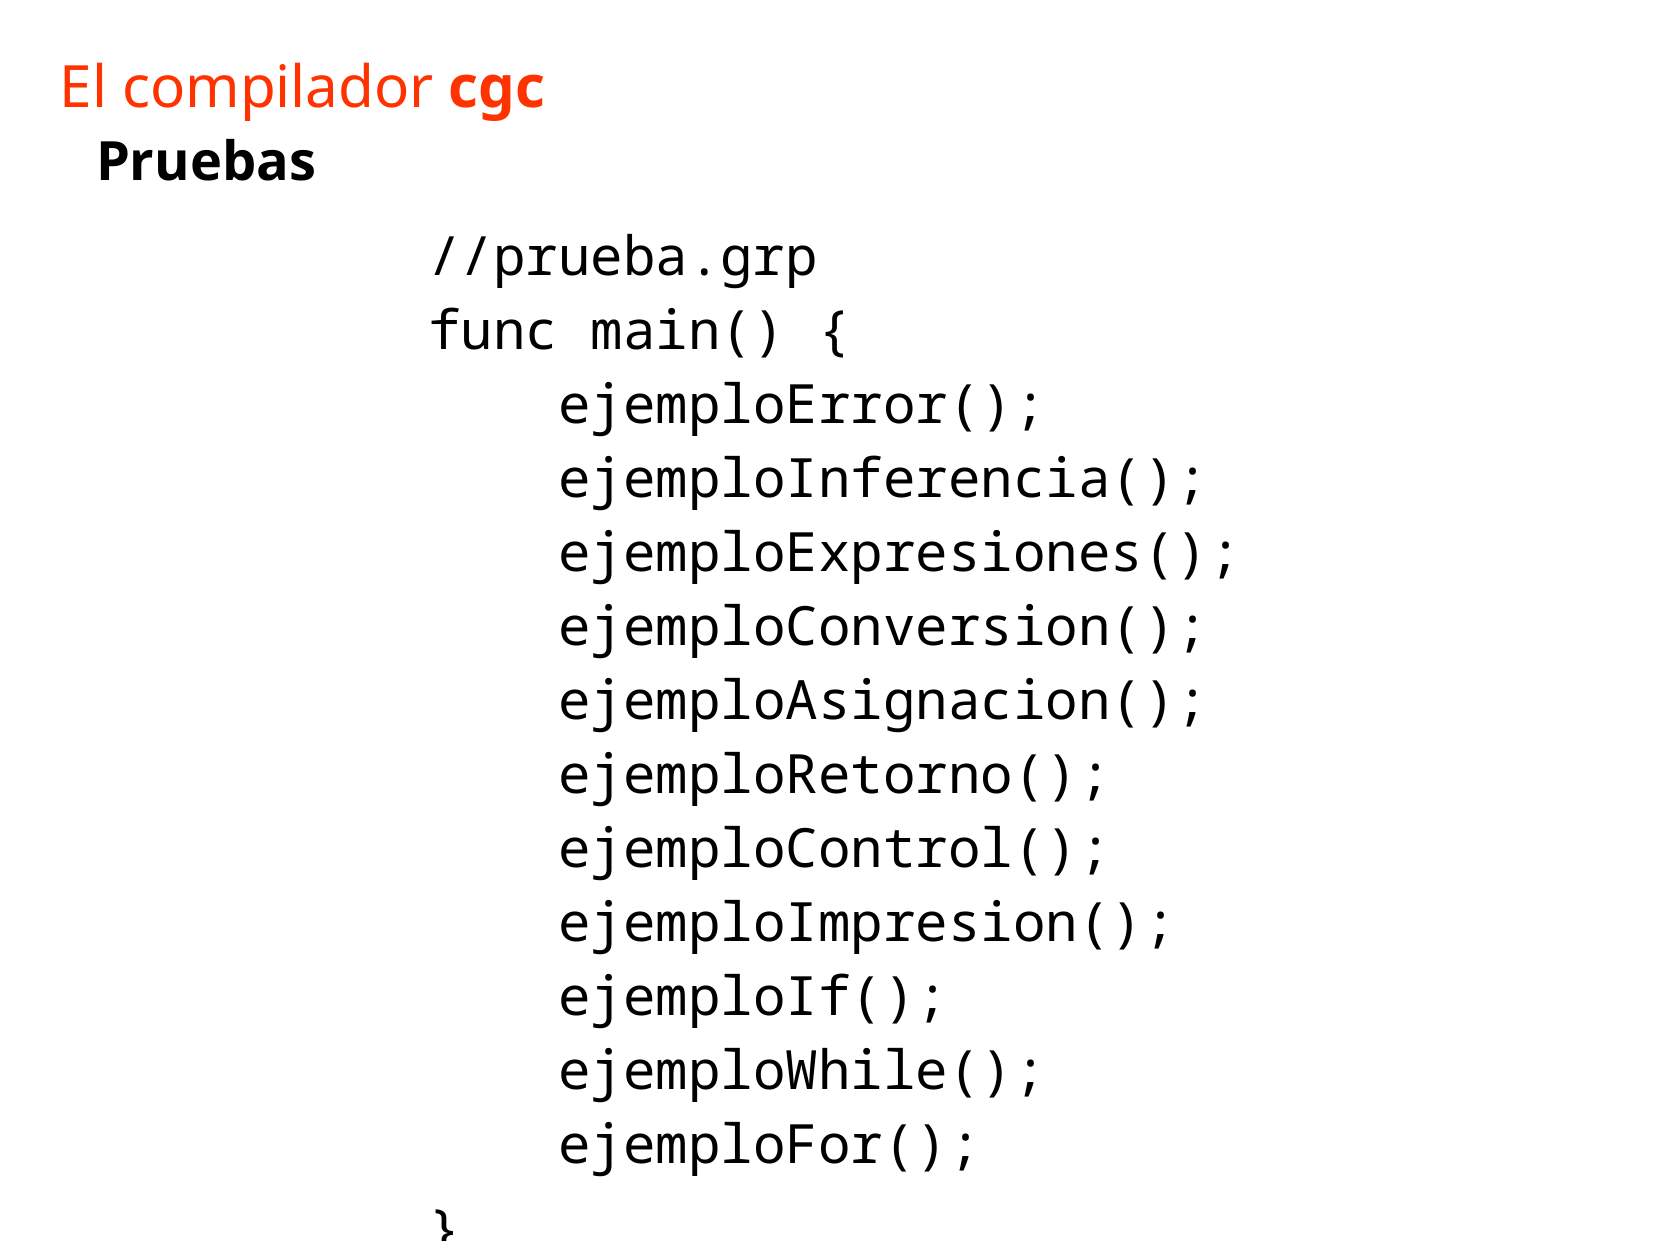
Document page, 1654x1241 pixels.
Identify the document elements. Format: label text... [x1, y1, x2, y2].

text_box Pruebas [81, 114, 1249, 195]
text_box //prueba.grp func main() { ejemploError(); ejemploInferencia(); ejemploExpresiones(); ejemploConversion(); ejemploAsignacion(); ejemploRetorno(); ejemploControl(); ejemploImpresion(); ejemploIf(); ejemploWhile(); ejemploFor(); } [413, 210, 1256, 1149]
text_box El compilador cgc [45, 38, 1591, 139]
